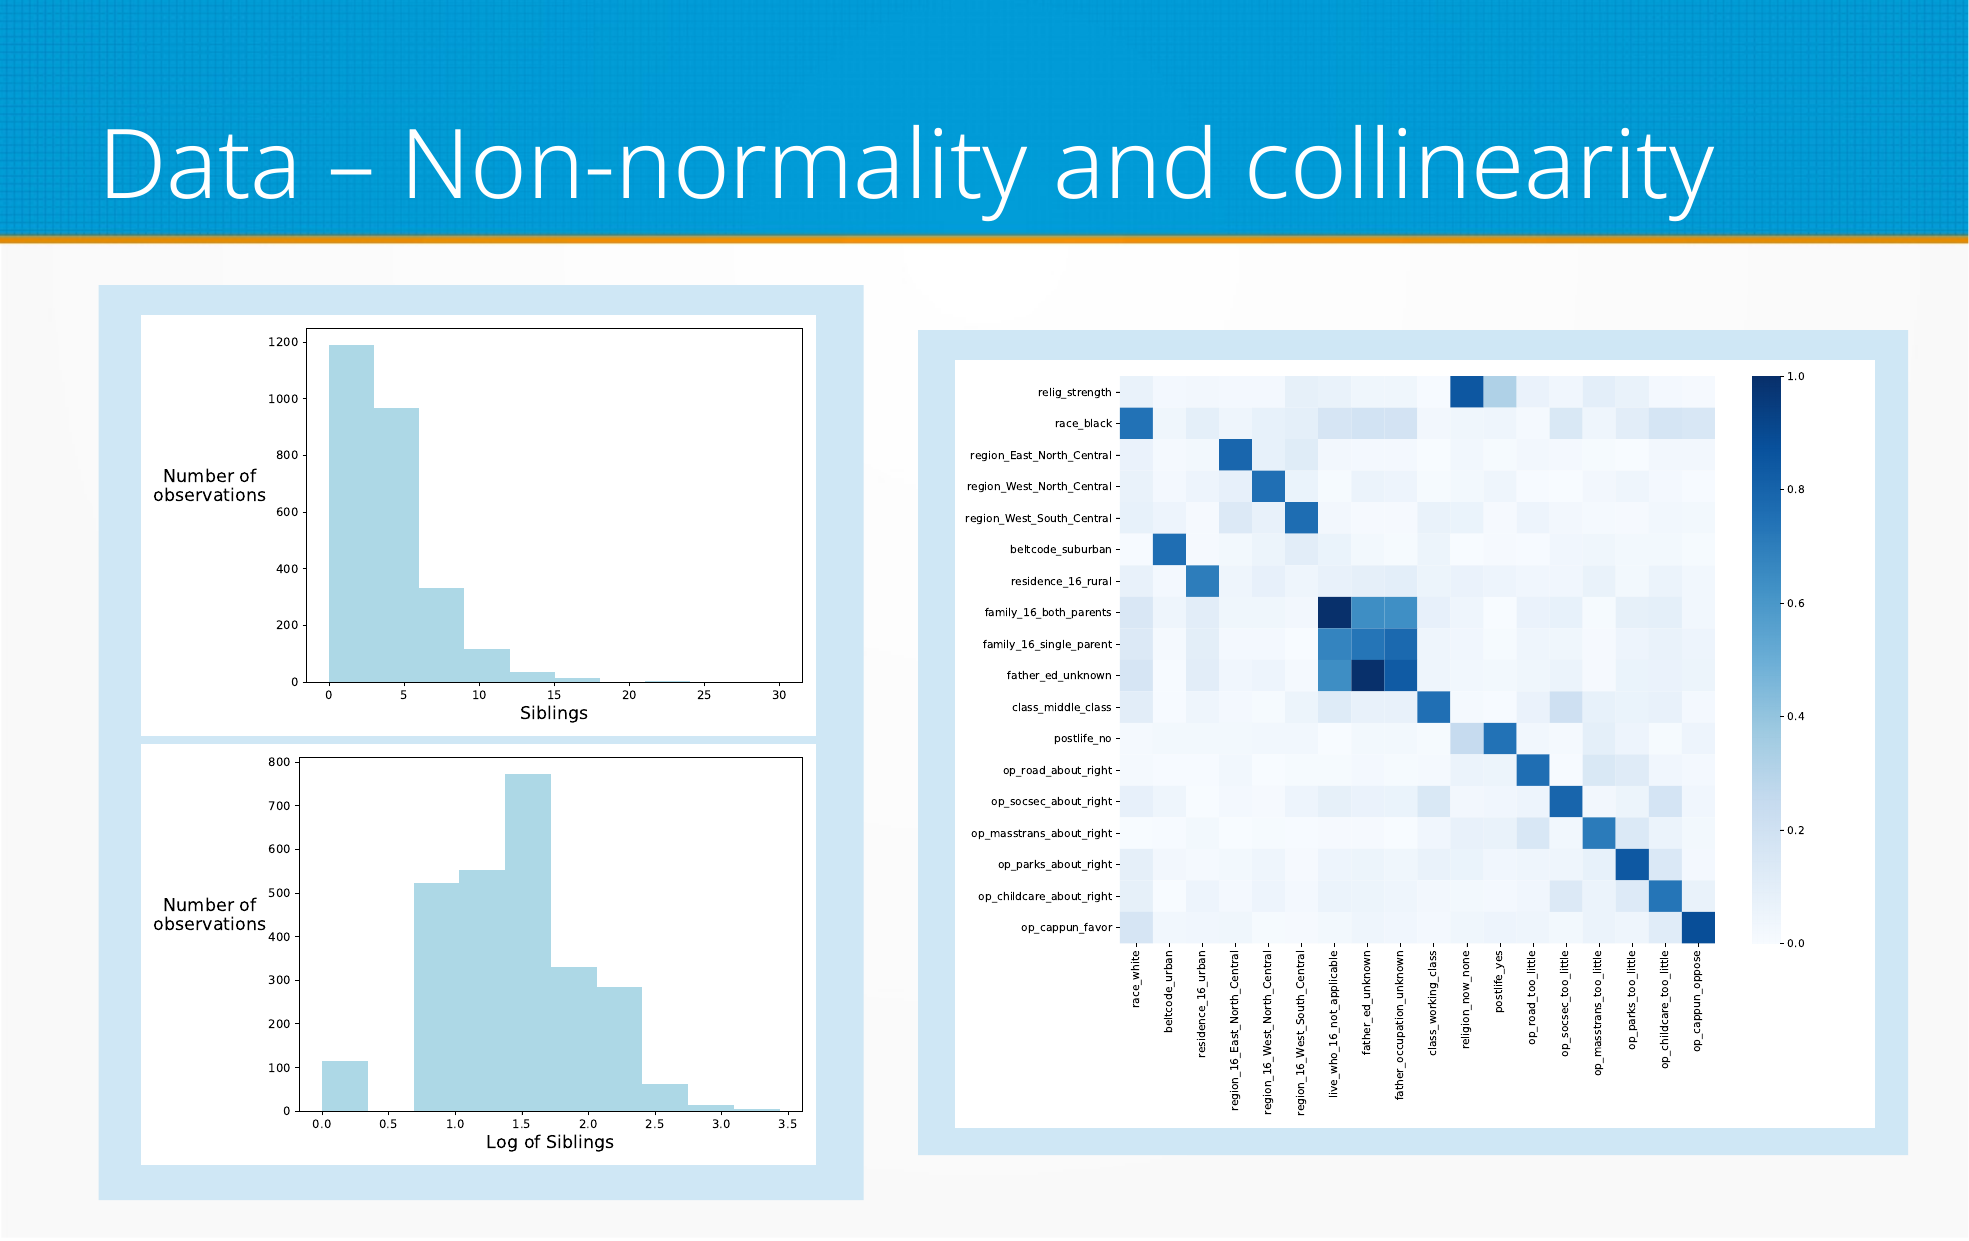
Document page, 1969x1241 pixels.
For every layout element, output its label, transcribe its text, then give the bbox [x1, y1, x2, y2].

text_box [918, 330, 1909, 1156]
picture [0, 233, 1969, 1241]
text_box [98, 285, 864, 1201]
title Data – Non-normality and collinearity [98, 19, 1870, 227]
